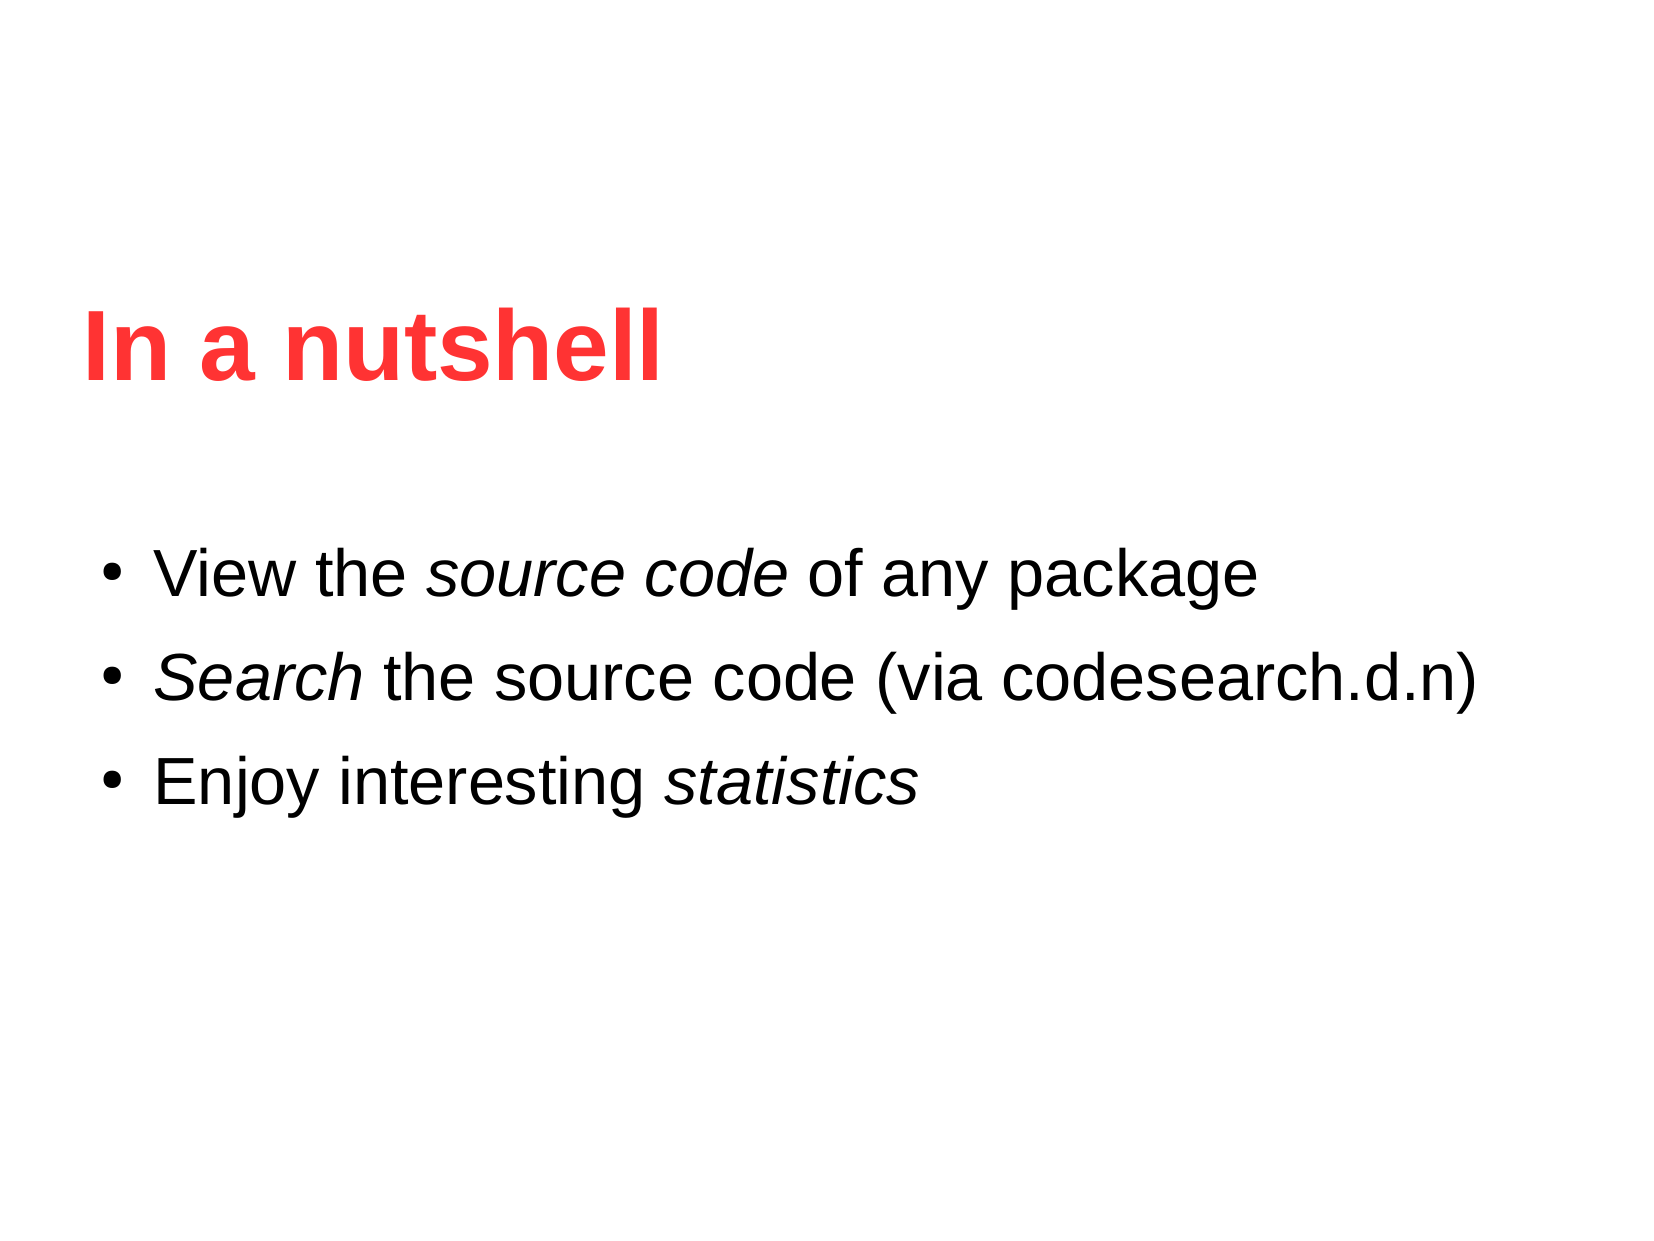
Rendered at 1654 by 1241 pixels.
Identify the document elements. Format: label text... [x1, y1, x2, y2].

list In a nutshell View the source code of any package Search the source code (via codesearch.d.n) Enjoy interesting statistics [82, 290, 1571, 1010]
